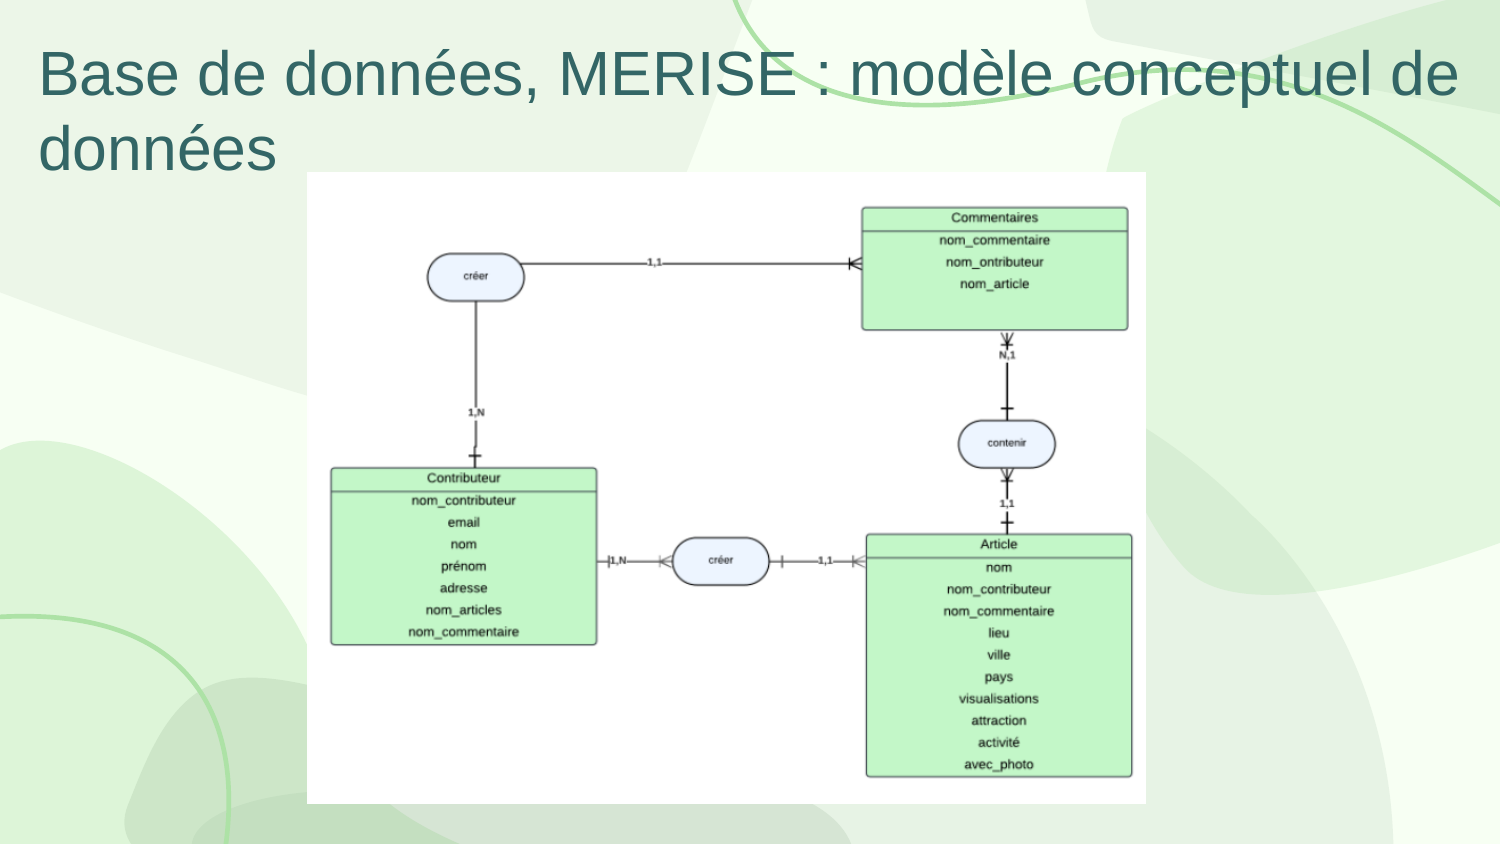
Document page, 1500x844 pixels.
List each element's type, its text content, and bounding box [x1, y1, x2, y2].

picture [307, 172, 1146, 804]
title Base de données, MERISE : modèle conceptuel de données [23, 25, 1489, 178]
